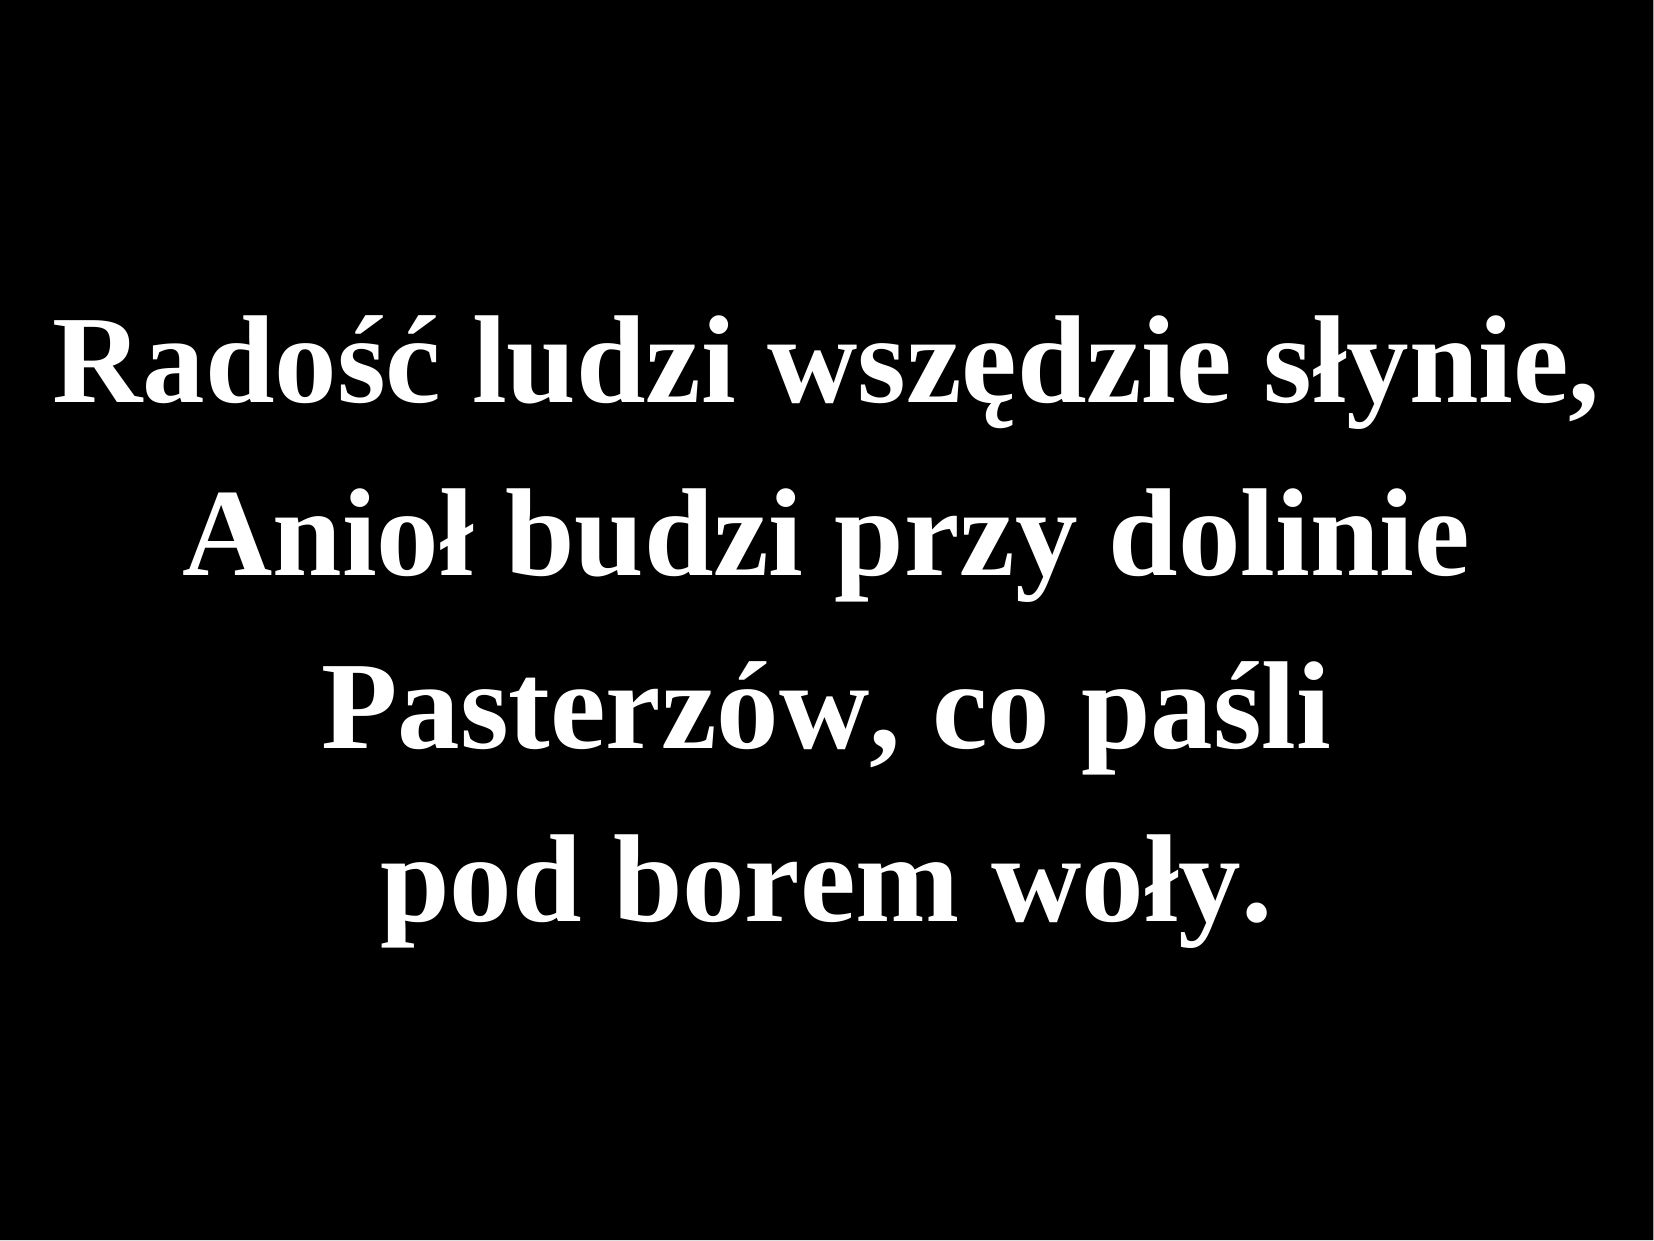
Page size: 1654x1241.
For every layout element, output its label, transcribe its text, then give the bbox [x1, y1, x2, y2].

title Radość ludzi wszędzie słynie, ppp Anioł budzi przy dolinie ppp Pasterzów, co paśli ppp pod borem woły. [0, 0, 1654, 1241]
